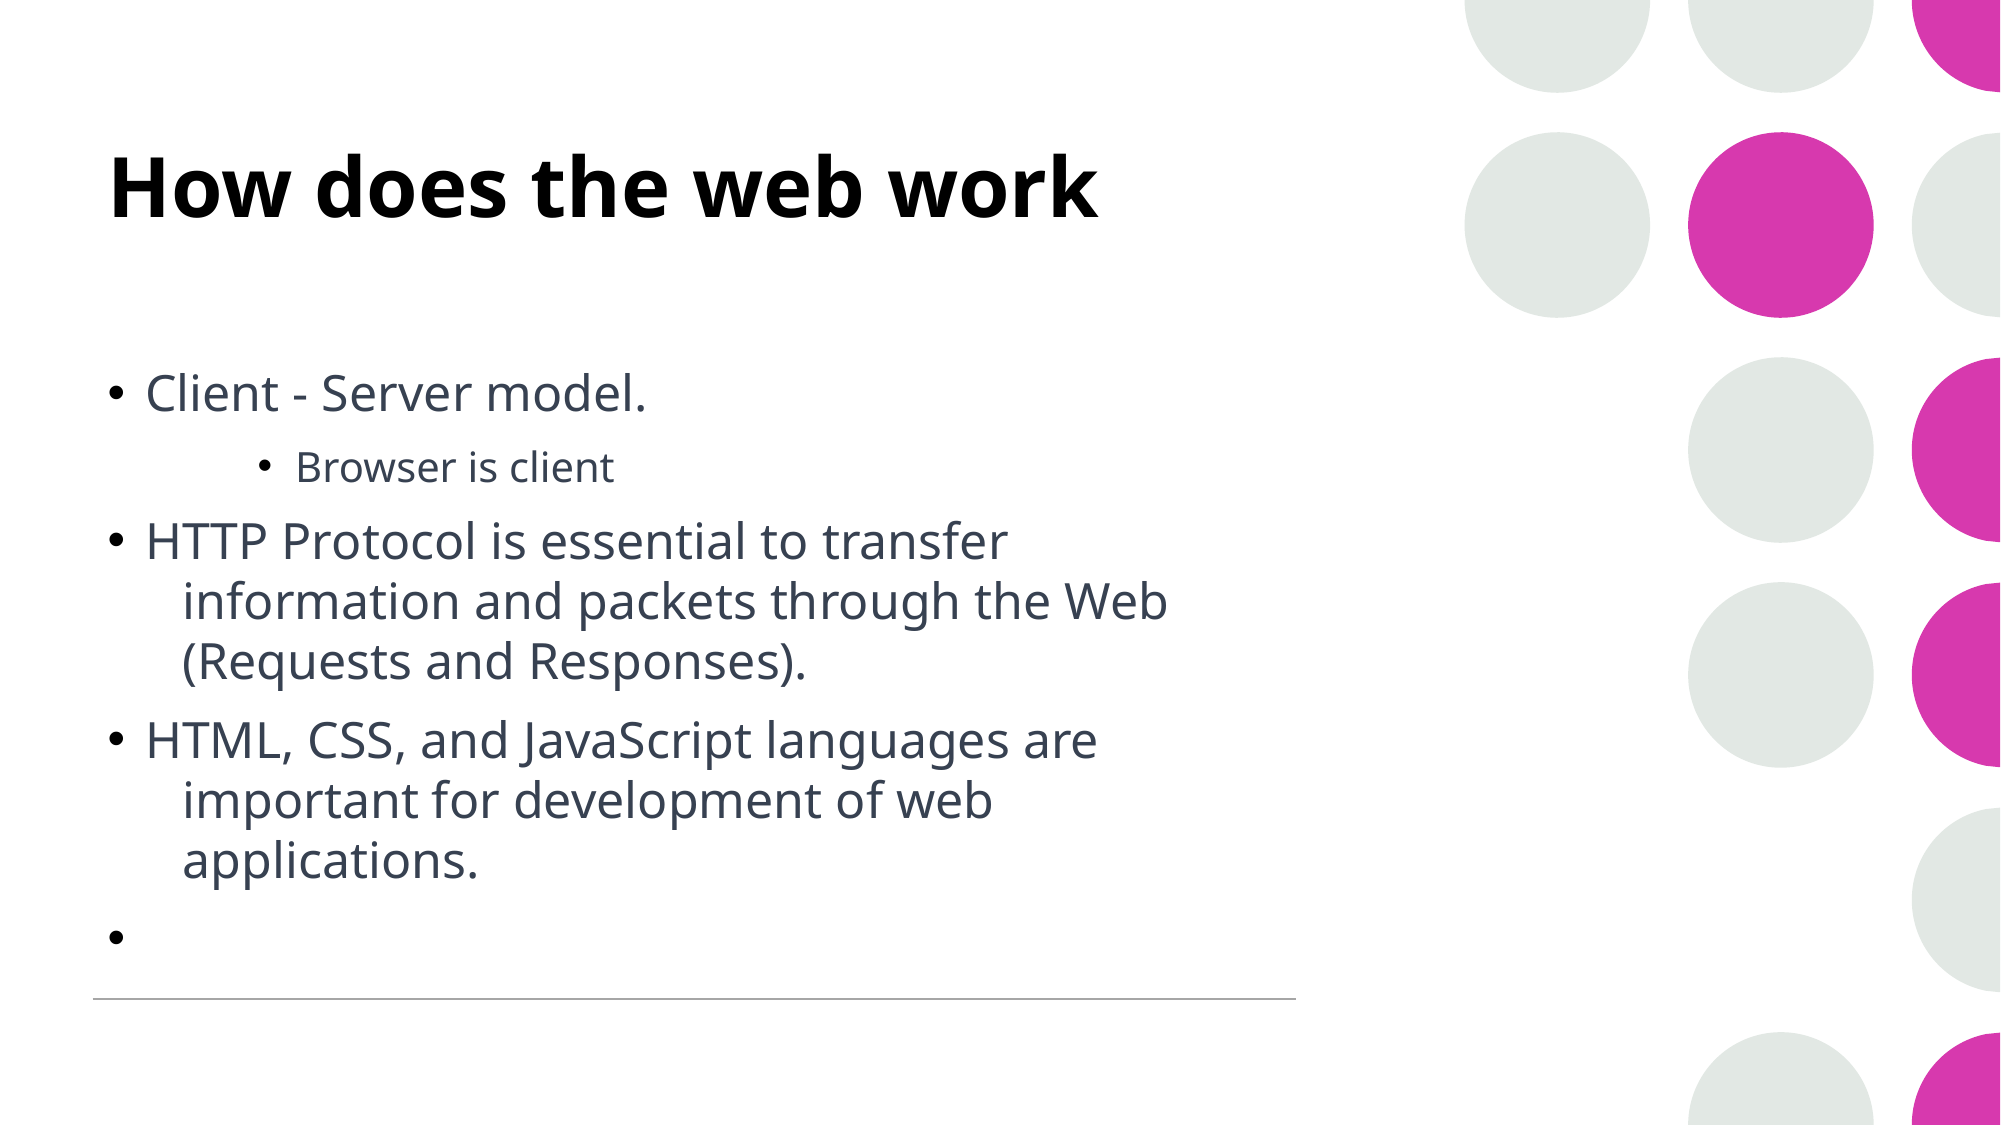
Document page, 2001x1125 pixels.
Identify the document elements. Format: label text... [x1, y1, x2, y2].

title How does the web work [92, 126, 1297, 335]
list Client - Server model. Browser is client HTTP Protocol is essential to transfer information and packets through the Web (Requests and Responses). HTML, CSS, and JavaScript languages are important for development of web applications. [92, 354, 1297, 946]
